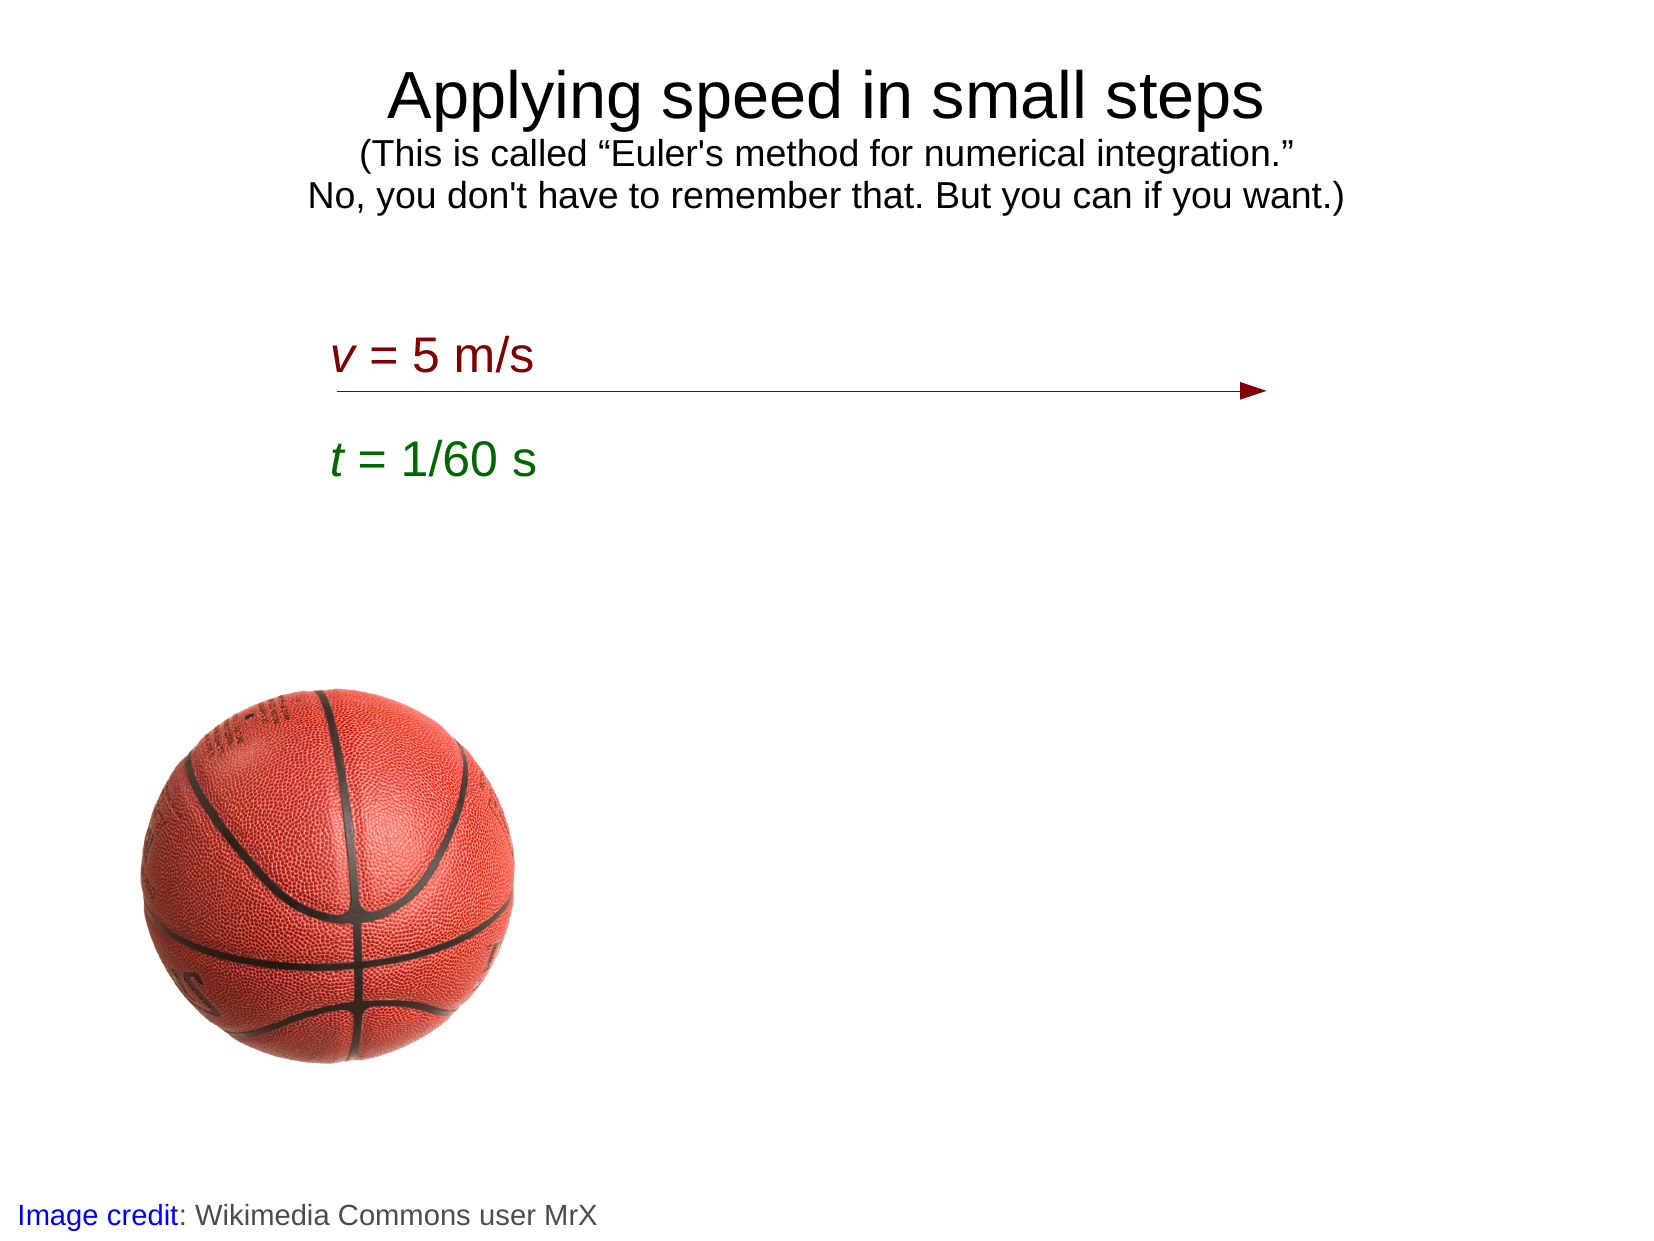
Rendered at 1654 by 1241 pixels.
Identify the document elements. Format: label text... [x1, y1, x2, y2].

text_box Image credit: Wikimedia Commons user MrX [2, 1191, 1163, 1240]
text_box t = 1/60 s [315, 423, 781, 496]
picture [140, 688, 515, 1064]
subtitle Applying speed in small steps (This is called “Euler's method for numerical integration.” No, you don't have to remember that. But you can if you want.) [82, 49, 1571, 226]
text_box v = 5 m/s [315, 319, 676, 391]
